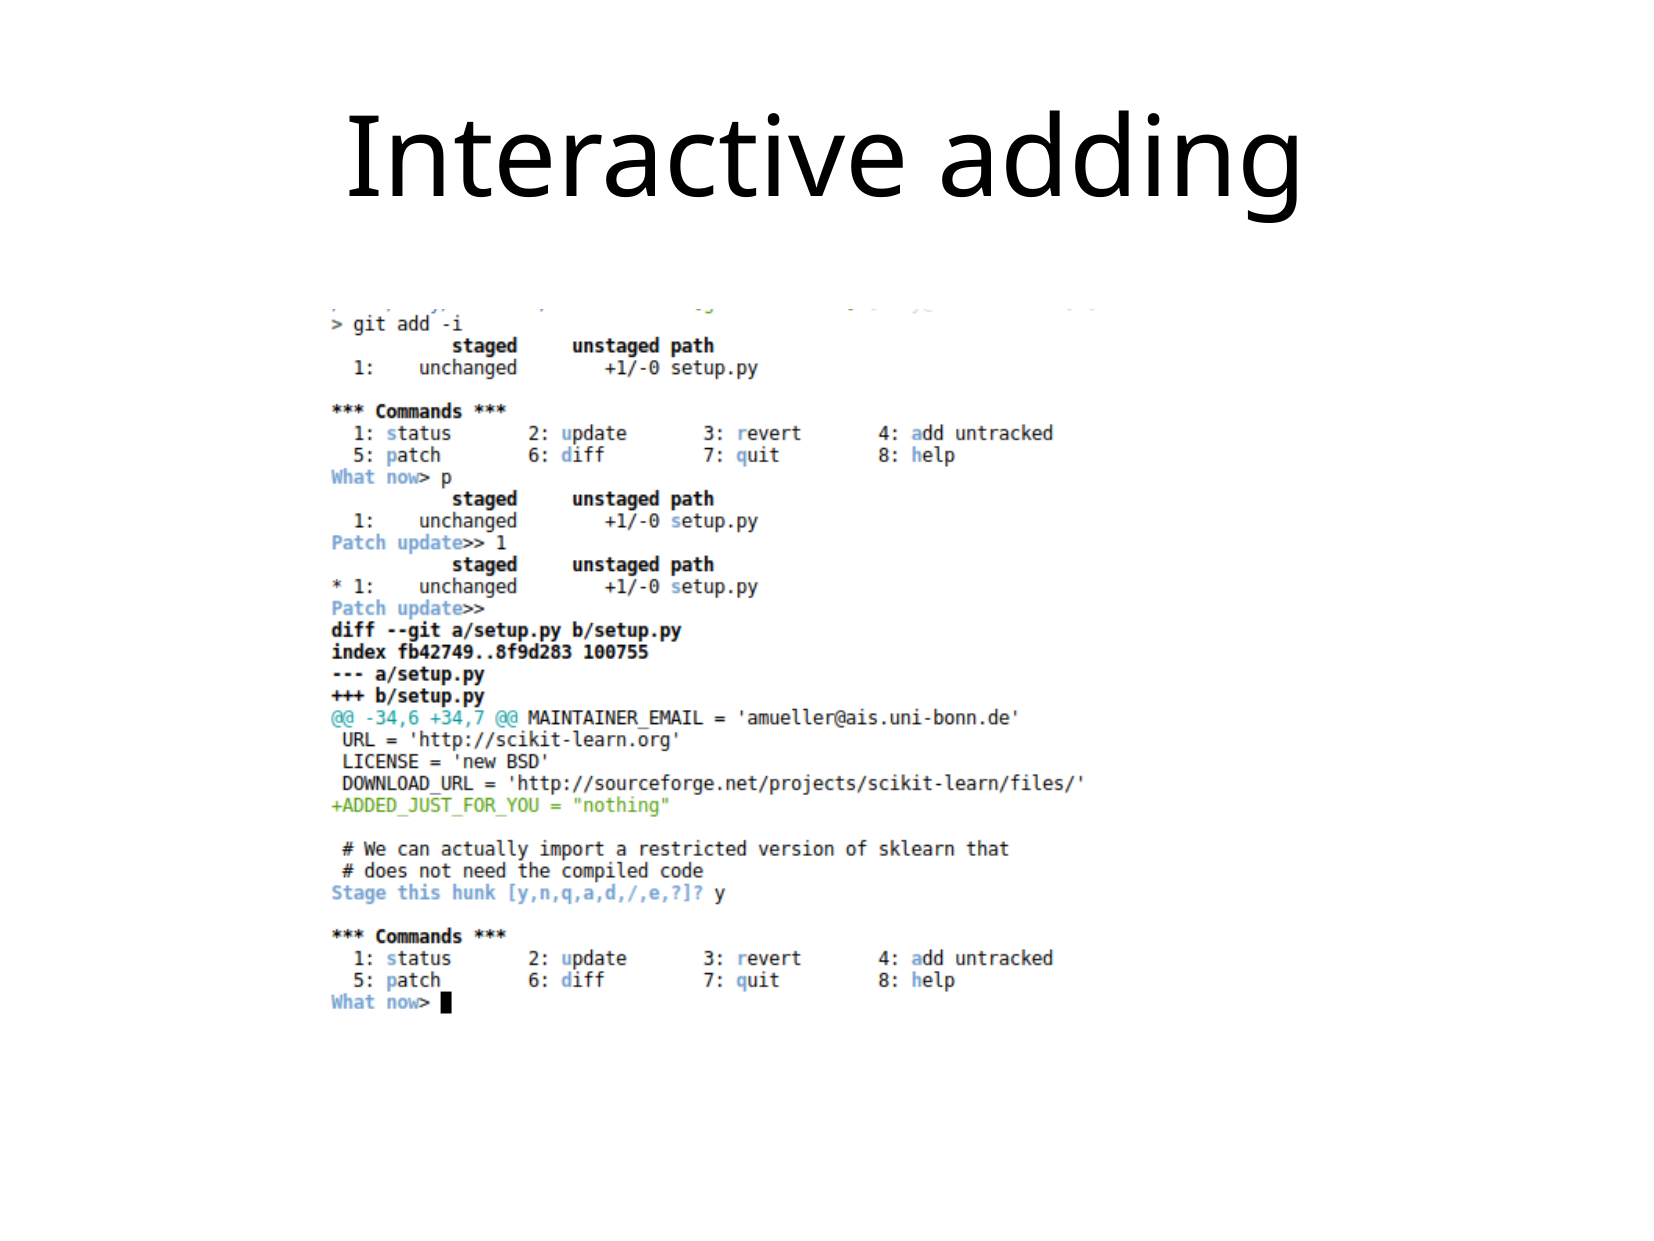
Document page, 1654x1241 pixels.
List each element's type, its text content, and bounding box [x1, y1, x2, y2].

title Interactive adding [82, 49, 1571, 257]
picture [330, 309, 1127, 1021]
